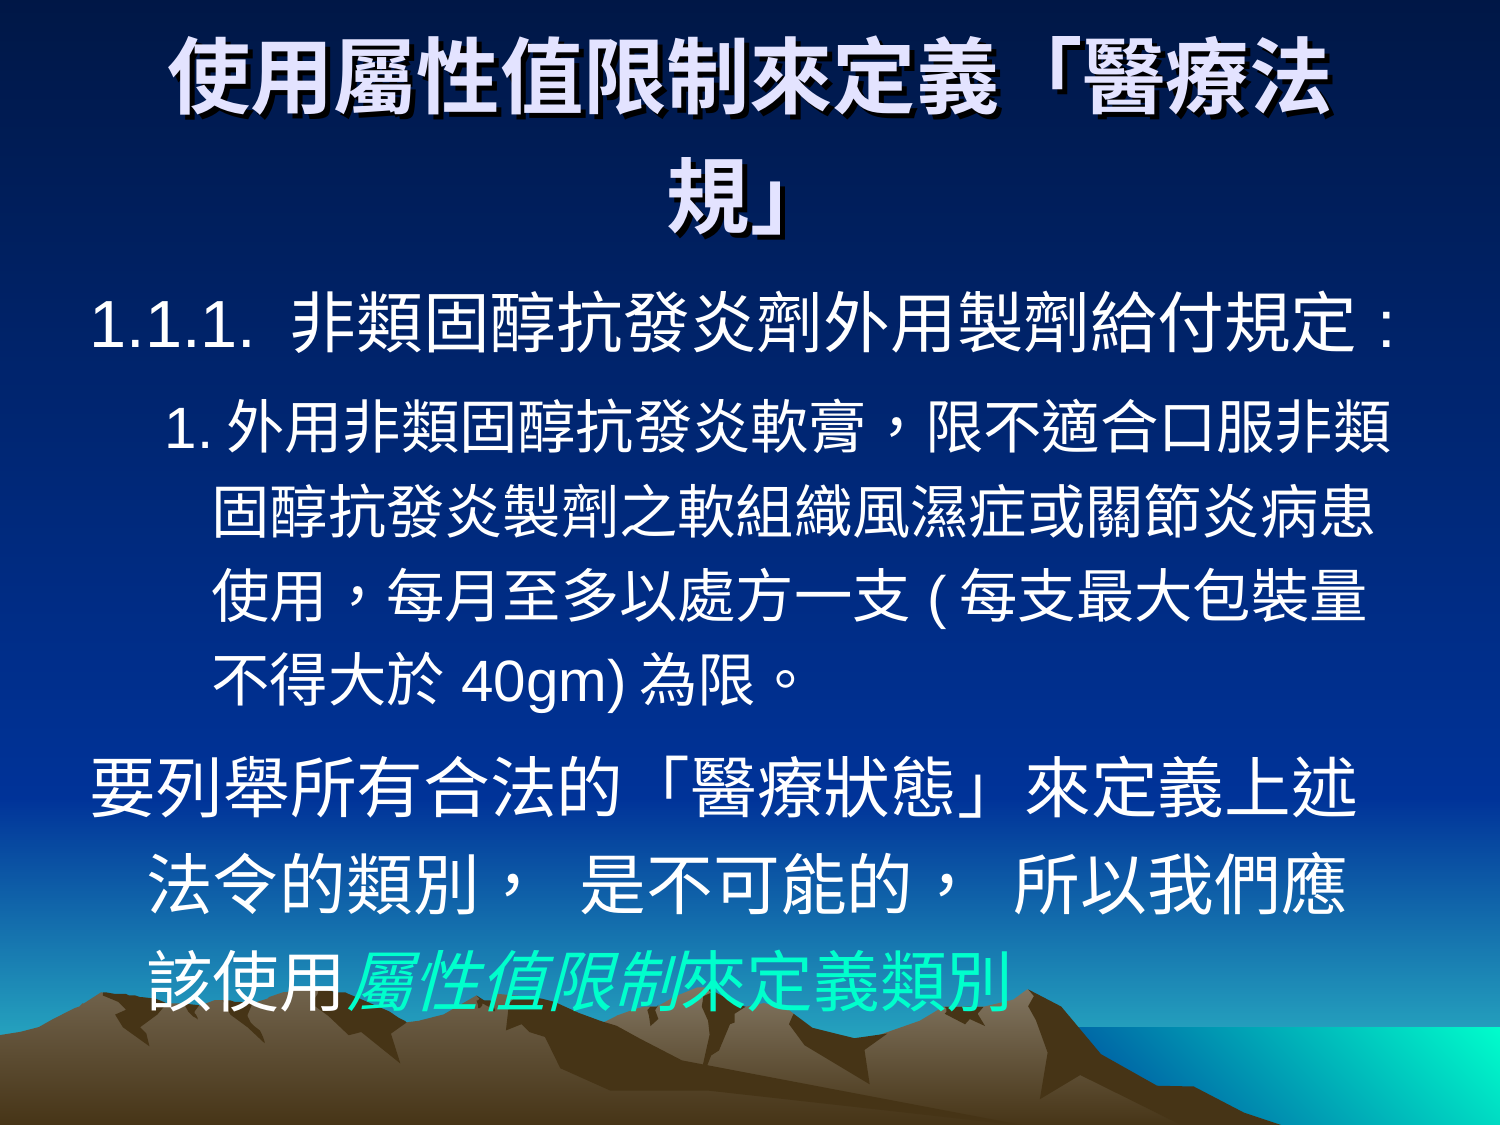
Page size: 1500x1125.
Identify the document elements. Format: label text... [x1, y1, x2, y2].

title 使用屬性值限制來定義「醫療法規」 [75, 23, 1426, 239]
list 1.1.1. 非類固醇抗發炎劑外用製劑給付規定: 1.外用非類固醇抗發炎軟膏，限不適合口服非類固醇抗發炎製劑之軟組織風濕症或關節炎病患使用，每月至多以處方一支(每支最大包裝量不得大於40gm)為限。 要列舉所有合法的「醫療狀態」來定義上述法令的類別， 是不可能的， 所以我們應該使用屬性值限制來定義類別 [75, 262, 1426, 1001]
